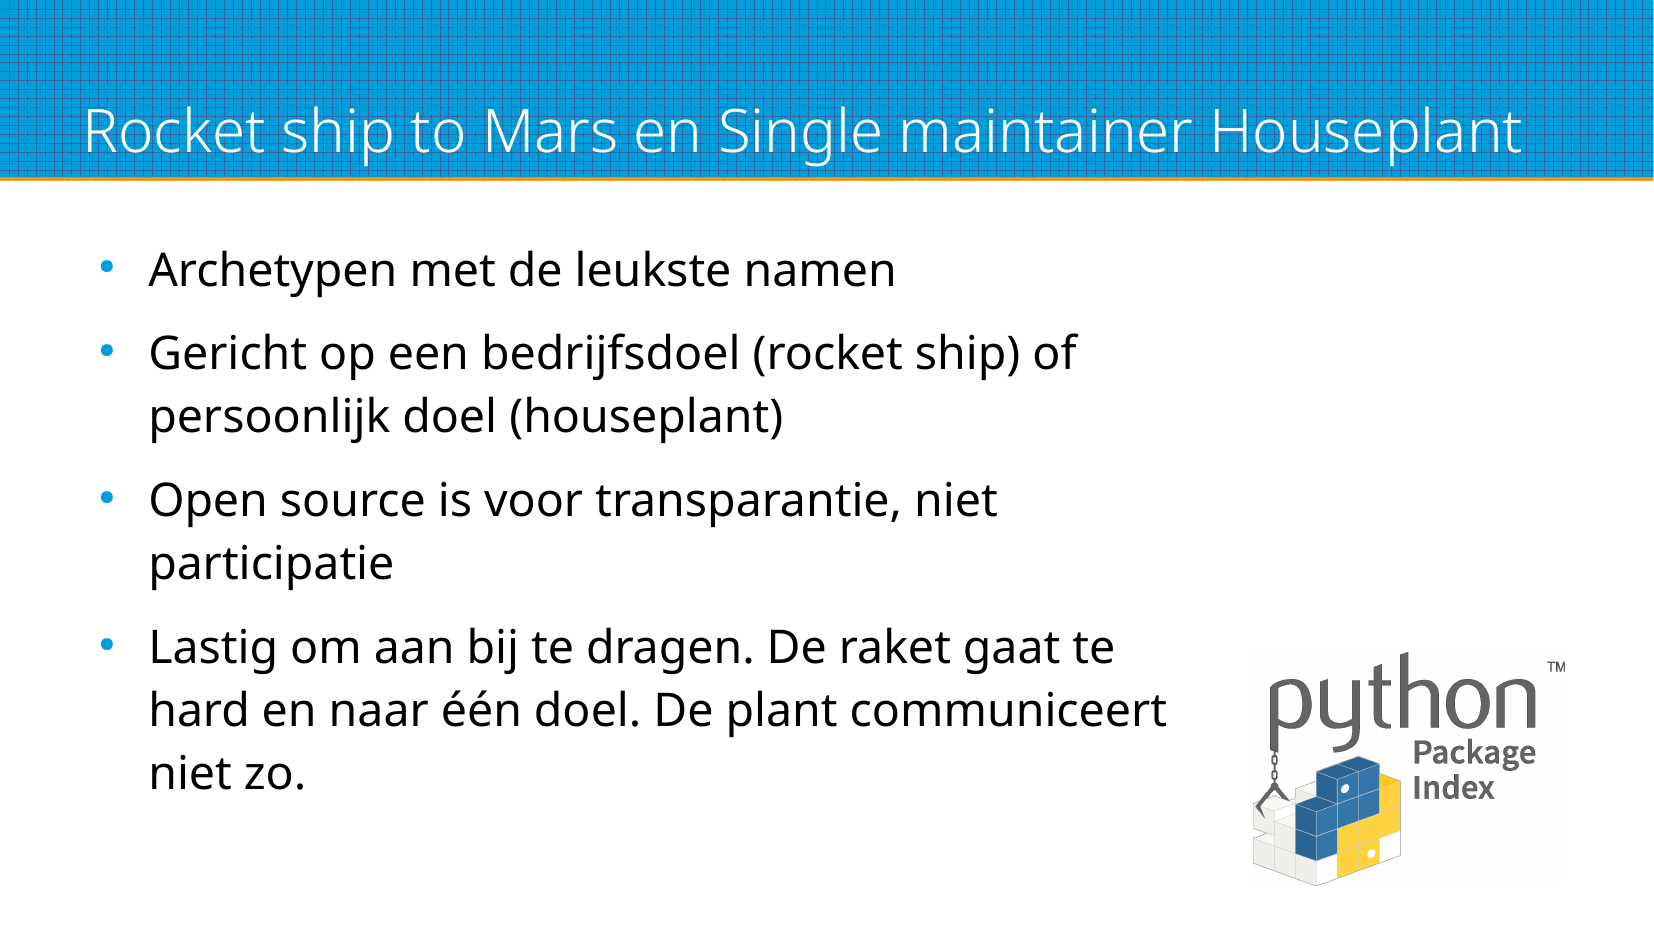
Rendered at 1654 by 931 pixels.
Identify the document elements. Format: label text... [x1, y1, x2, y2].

title Rocket ship to Mars en Single maintainer Houseplant [82, 14, 1571, 171]
list Archetypen met de leukste namen Gericht op een bedrijfsdoel (rocket ship) of persoonlijk doel (houseplant) Open source is voor transparantie, niet participatie Lastig om aan bij te dragen. De raket gaat te hard en naar één doel. De plant communiceert niet zo. [82, 236, 1211, 811]
picture [1253, 652, 1565, 886]
